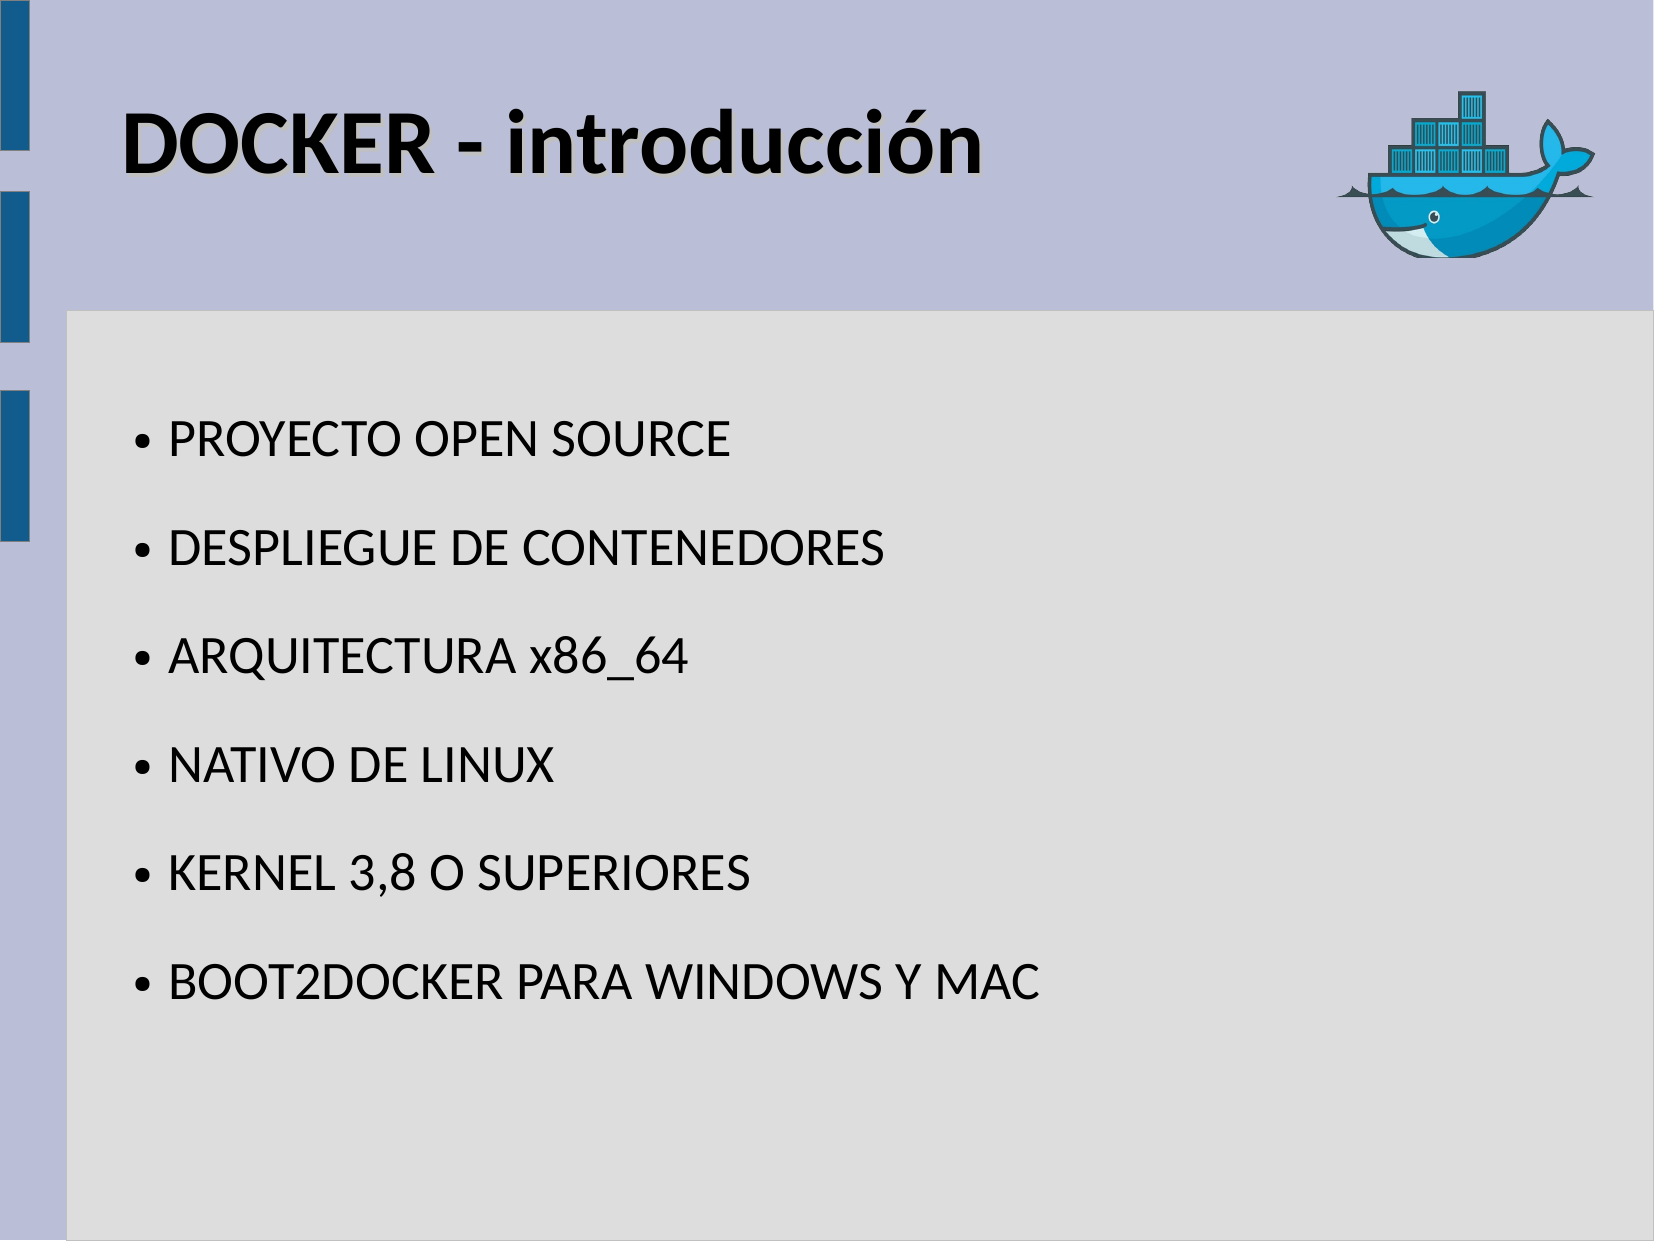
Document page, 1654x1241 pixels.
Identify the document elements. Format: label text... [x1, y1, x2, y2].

picture [1287, 35, 1642, 258]
text_box DOCKER - introducción [106, 97, 1287, 225]
text_box PROYECTO OPEN SOURCE DESPLIEGUE DE CONTENEDORES ARQUITECTURA x86_64 NATIVO DE LINUX KERNEL 3,8 O SUPERIORES BOOT2DOCKER PARA WINDOWS Y MAC [118, 354, 1583, 1241]
